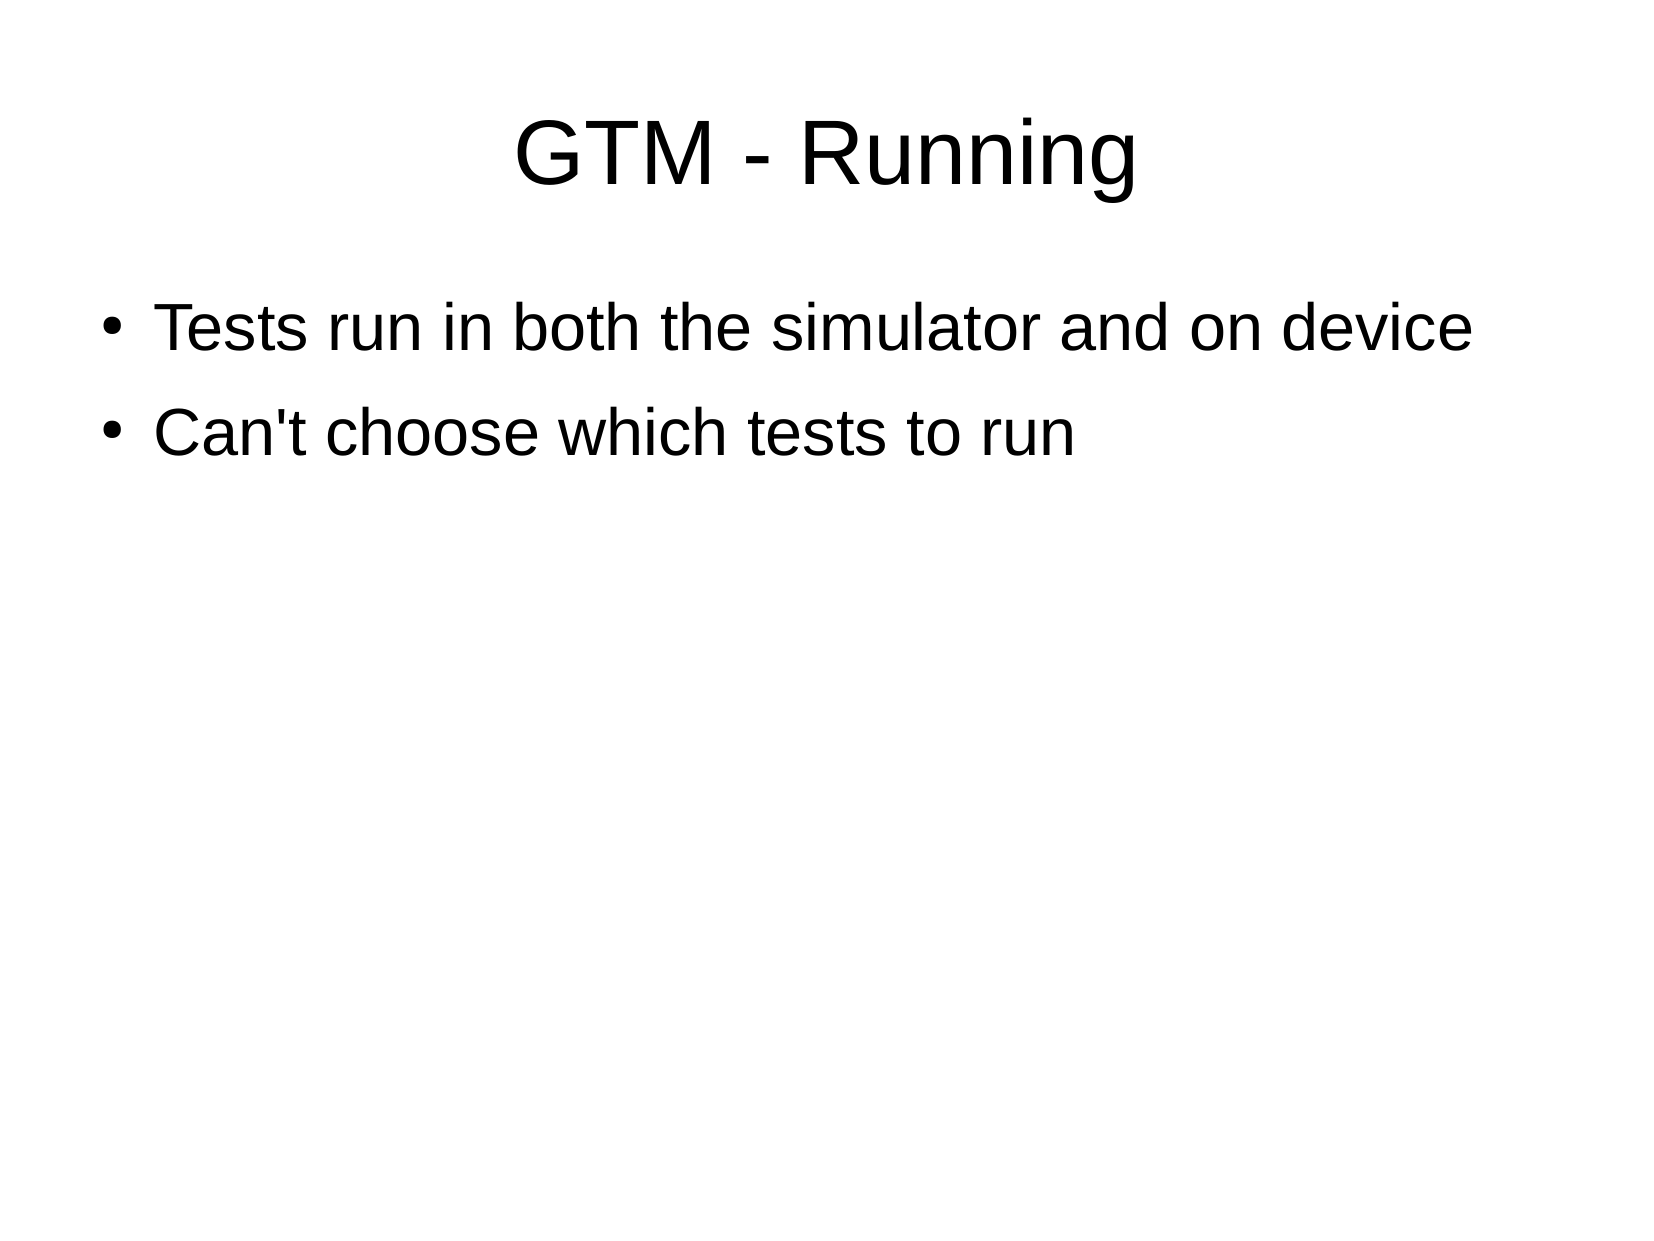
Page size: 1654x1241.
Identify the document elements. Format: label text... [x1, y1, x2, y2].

list Tests run in both the simulator and on device Can't choose which tests to run [82, 290, 1571, 1109]
title GTM - Running [82, 49, 1571, 257]
